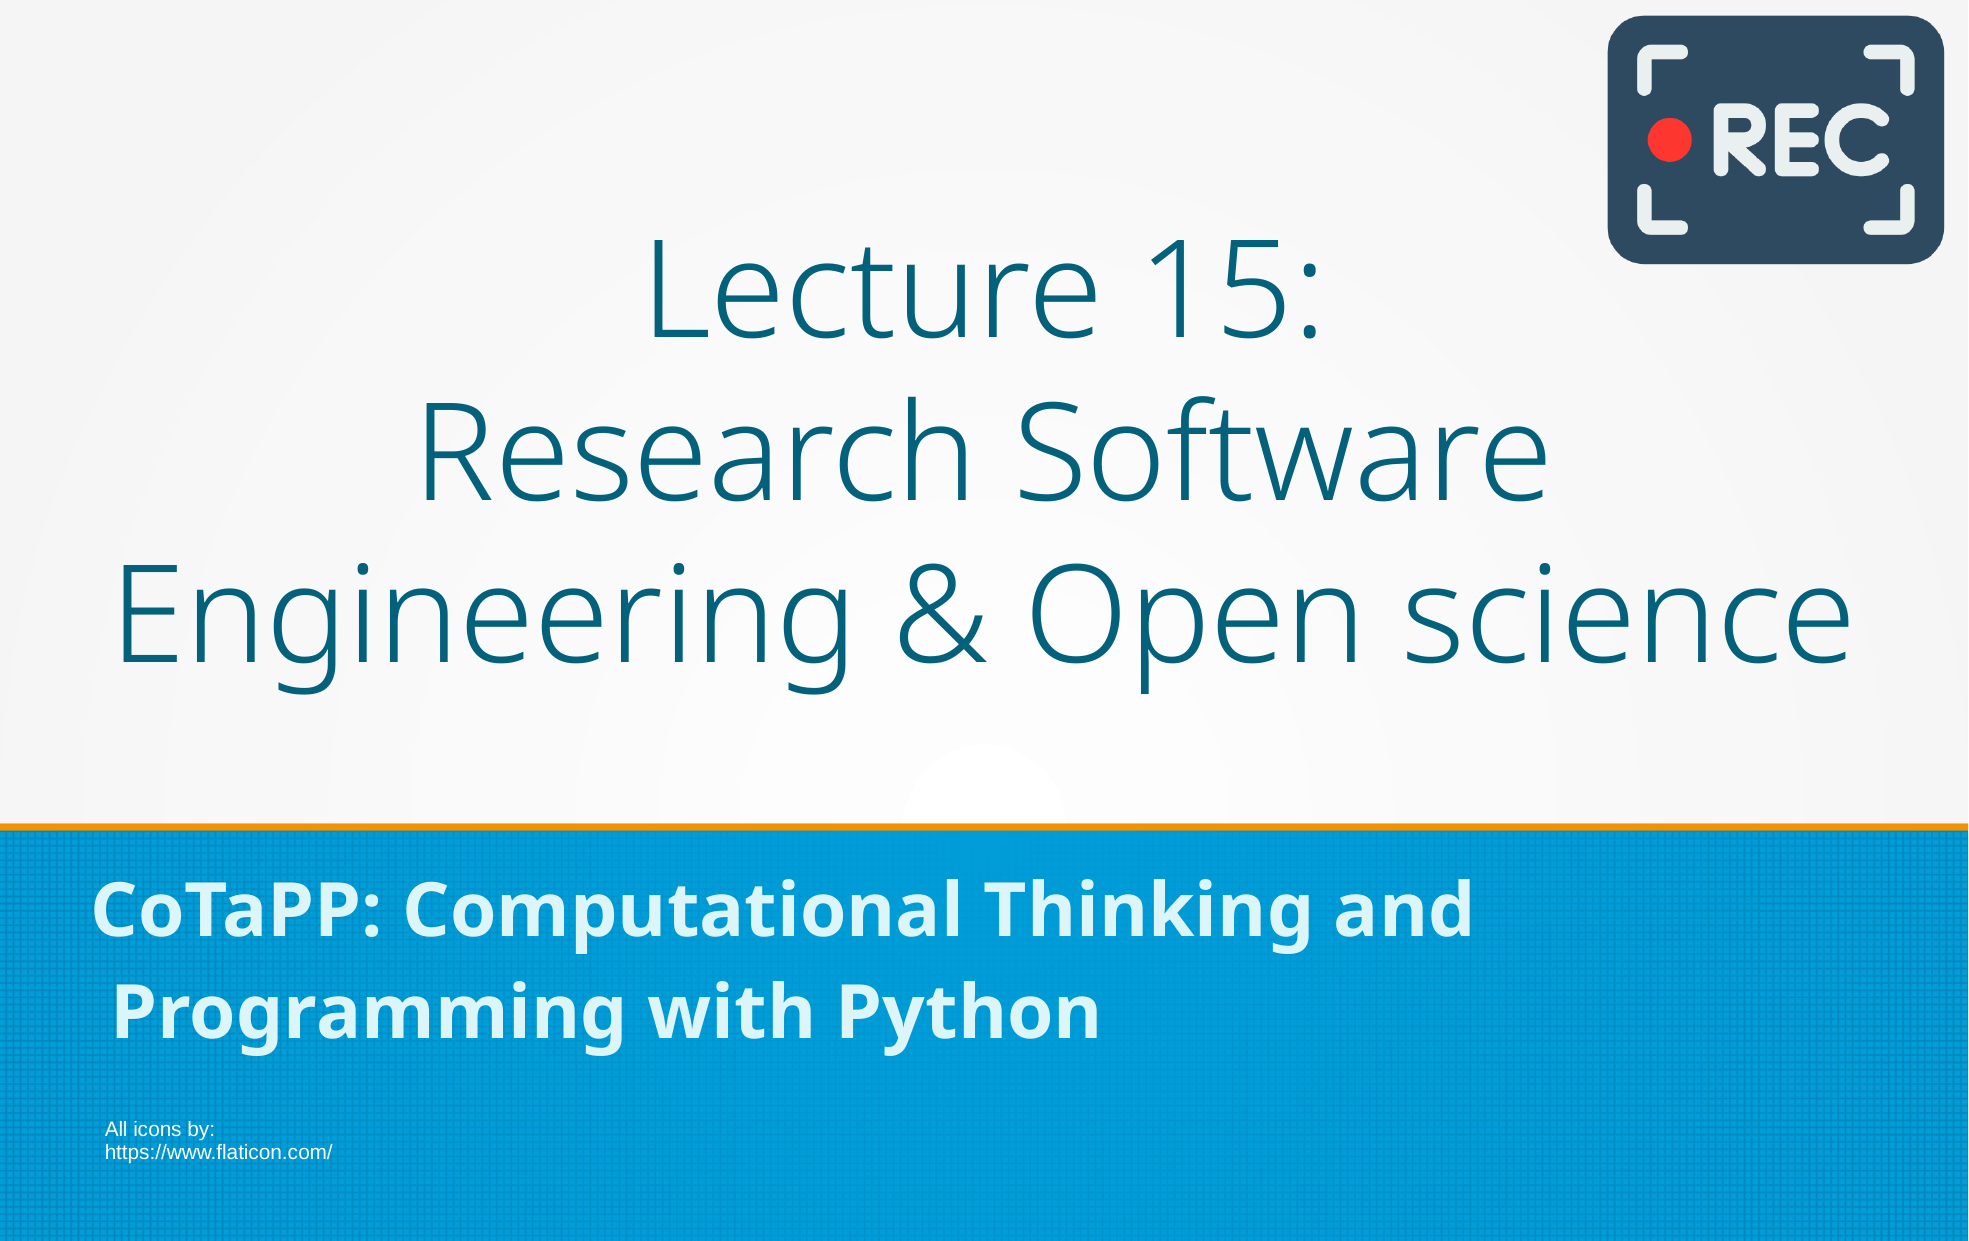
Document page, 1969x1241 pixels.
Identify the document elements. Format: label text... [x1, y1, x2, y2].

text_box All icons by: https://www.flaticon.com/ [90, 1110, 348, 1172]
picture [0, 0, 1969, 830]
subtitle CoTaPP: Computational Thinking and Programming with Python [90, 855, 1654, 1063]
title Lecture 15: Research Software Engineering & Open science [98, 49, 1870, 691]
